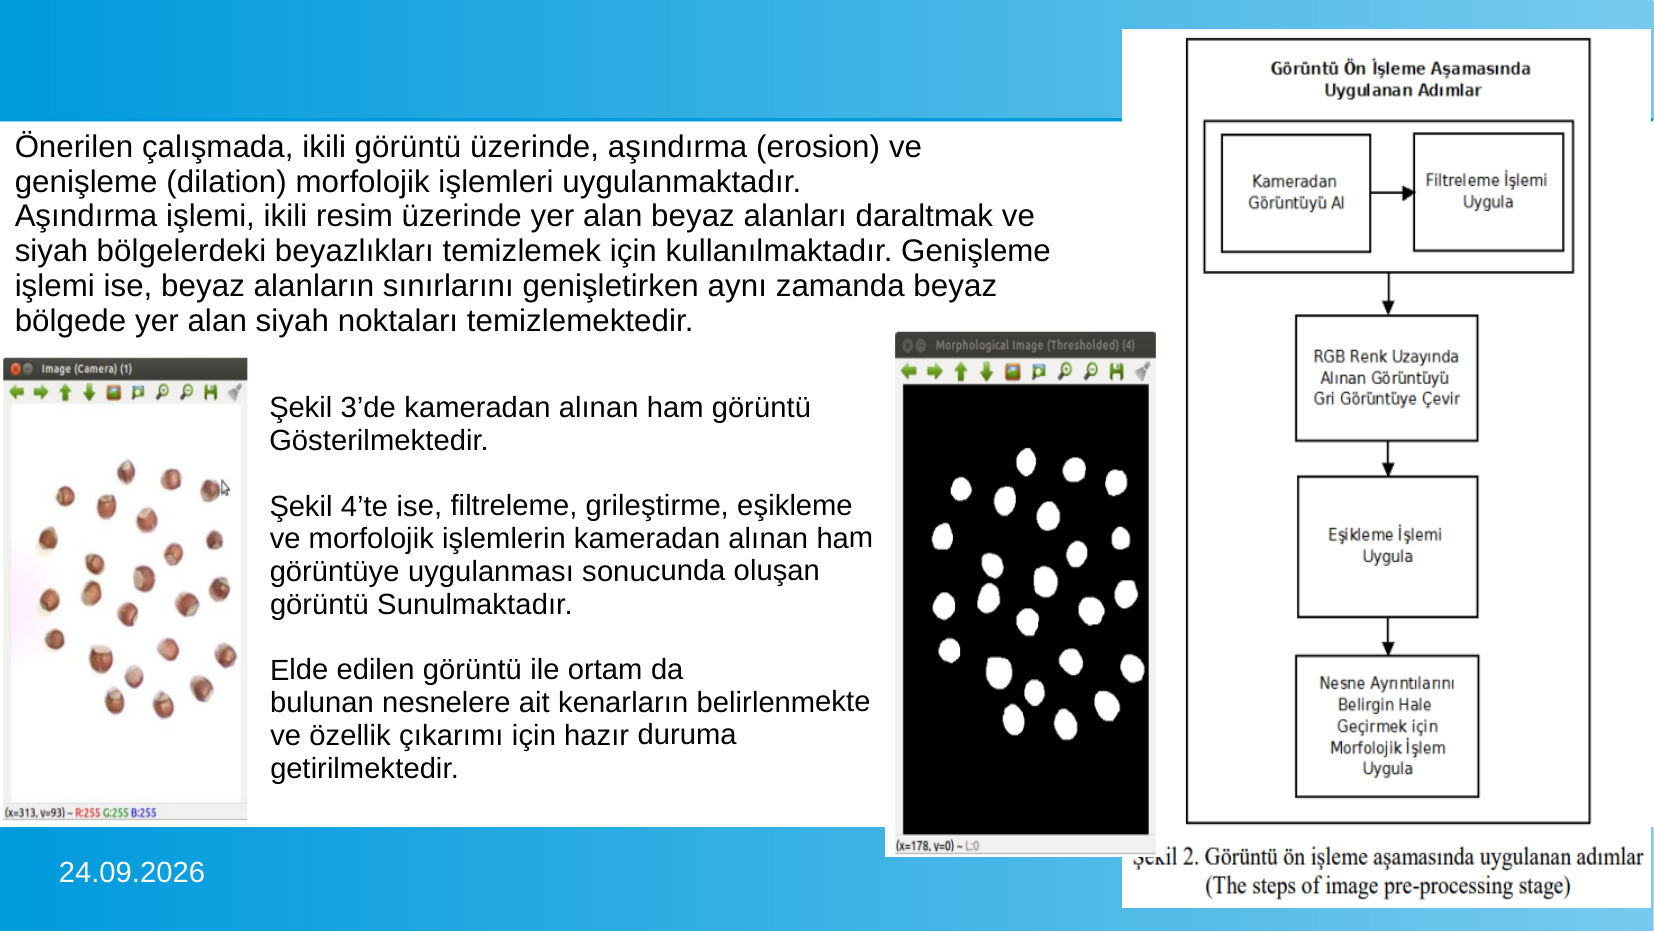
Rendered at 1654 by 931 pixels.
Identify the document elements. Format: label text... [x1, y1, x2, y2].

picture [0, 354, 255, 826]
text_box Önerilen çalışmada, ikili görüntü üzerinde, aşındırma (erosion) ve genişleme (dilation) morfolojik işlemleri uygulanmaktadır. Aşındırma işlemi, ikili resim üzerinde yer alan beyaz alanları daraltmak ve siyah bölgelerdeki beyazlıkları temizlemek için kullanılmaktadır. Genişleme işlemi ise, beyaz alanların sınırlarını genişletirken aynı zamanda beyaz bölgede yer alan siyah noktaları temizlemektedir. [0, 121, 1122, 345]
text_box Şekil 3’de kameradan alınan ham görüntü Gösterilmektedir. Şekil 4’te ise, filtreleme, grileştirme, eşikleme ve morfolojik işlemlerin kameradan alınan ham görüntüye uygulanması sonucunda oluşan görüntü Sunulmaktadır. Elde edilen görüntü ile ortam da bulunan nesnelere ait kenarların belirlenmekte ve özellik çıkarımı için hazır duruma getirilmektedir. [255, 381, 907, 886]
picture [885, 29, 1651, 908]
